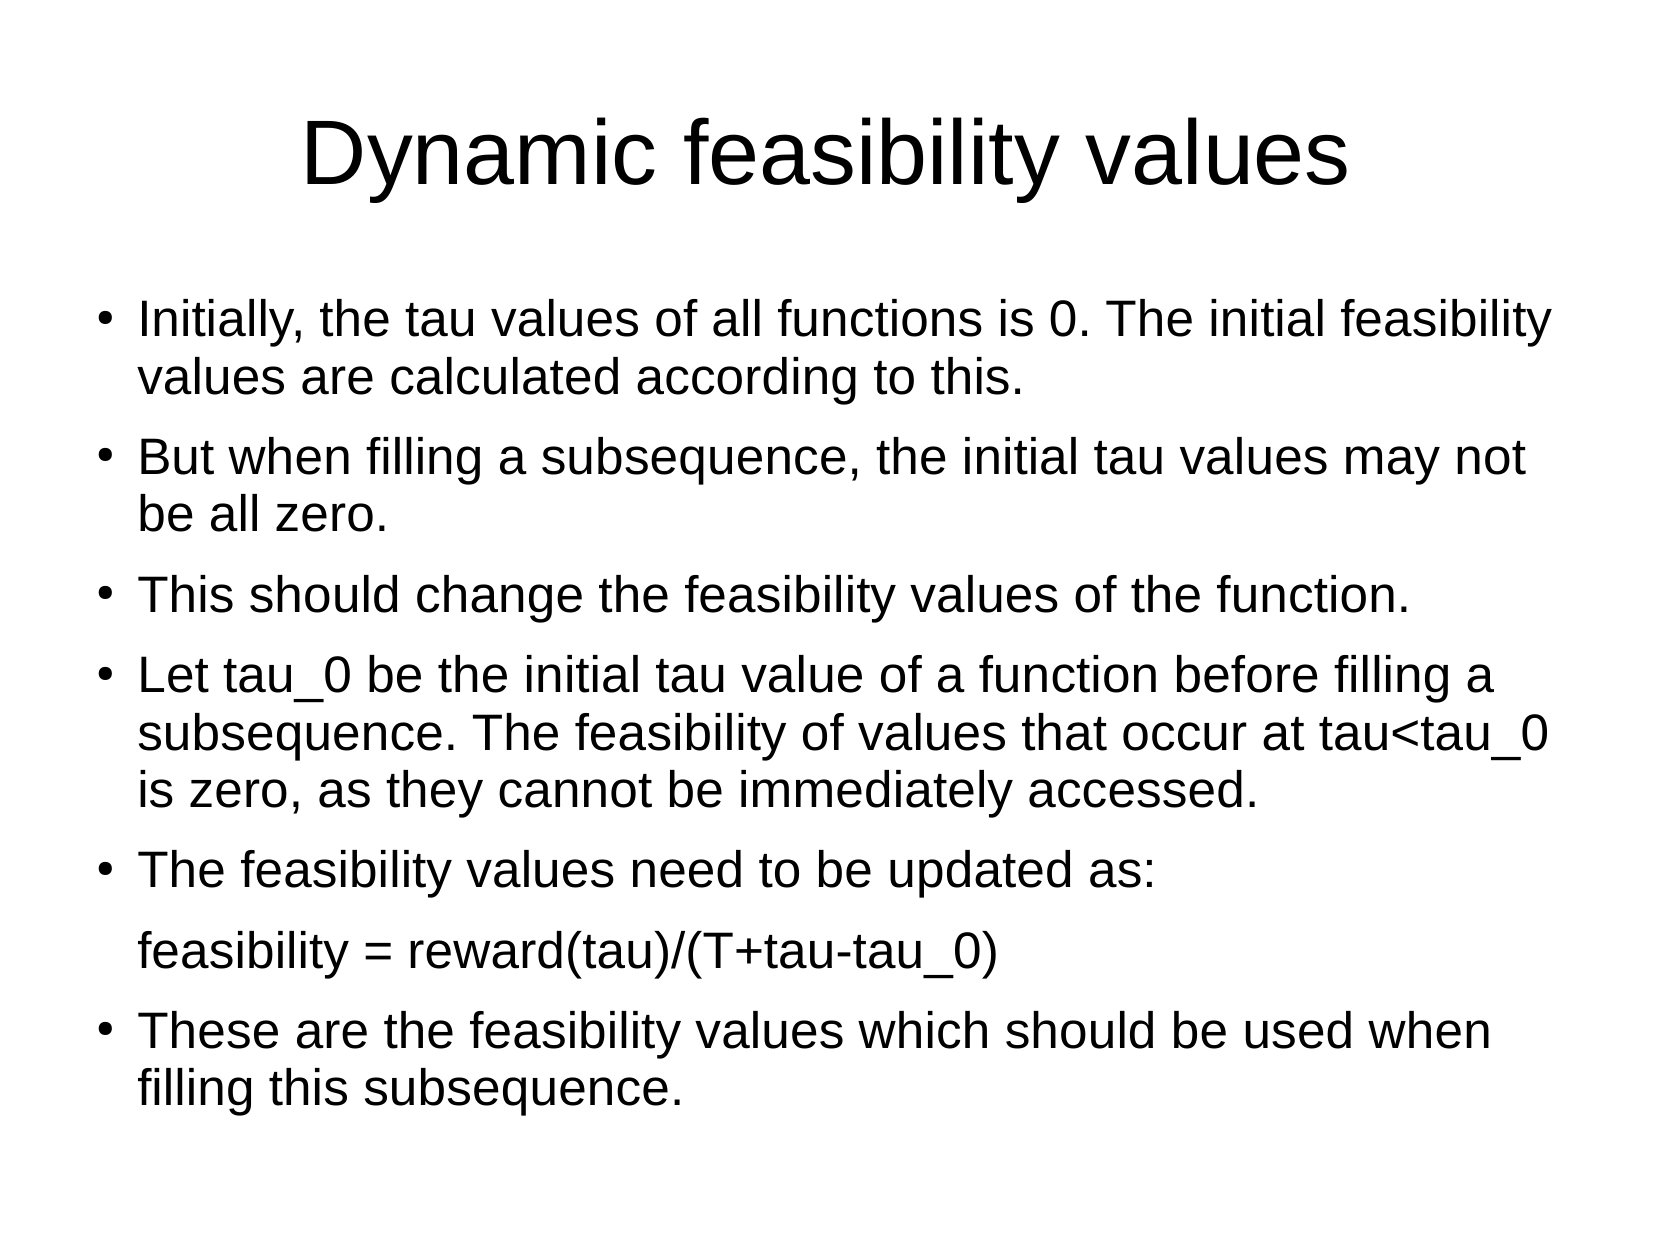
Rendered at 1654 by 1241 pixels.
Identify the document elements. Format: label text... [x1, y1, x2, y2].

title Dynamic feasibility values [82, 49, 1571, 257]
list Initially, the tau values of all functions is 0. The initial feasibility values are calculated according to this. But when filling a subsequence, the initial tau values may not be all zero. This should change the feasibility values of the function. Let tau_0 be the initial tau value of a function before filling a subsequence. The feasibility of values that occur at tau<tau_0 is zero, as they cannot be immediately accessed. The feasibility values need to be updated as: feasibility = reward(tau)/(T+tau-tau_0) These are the feasibility values which should be used when filling this subsequence. [82, 290, 1571, 1123]
